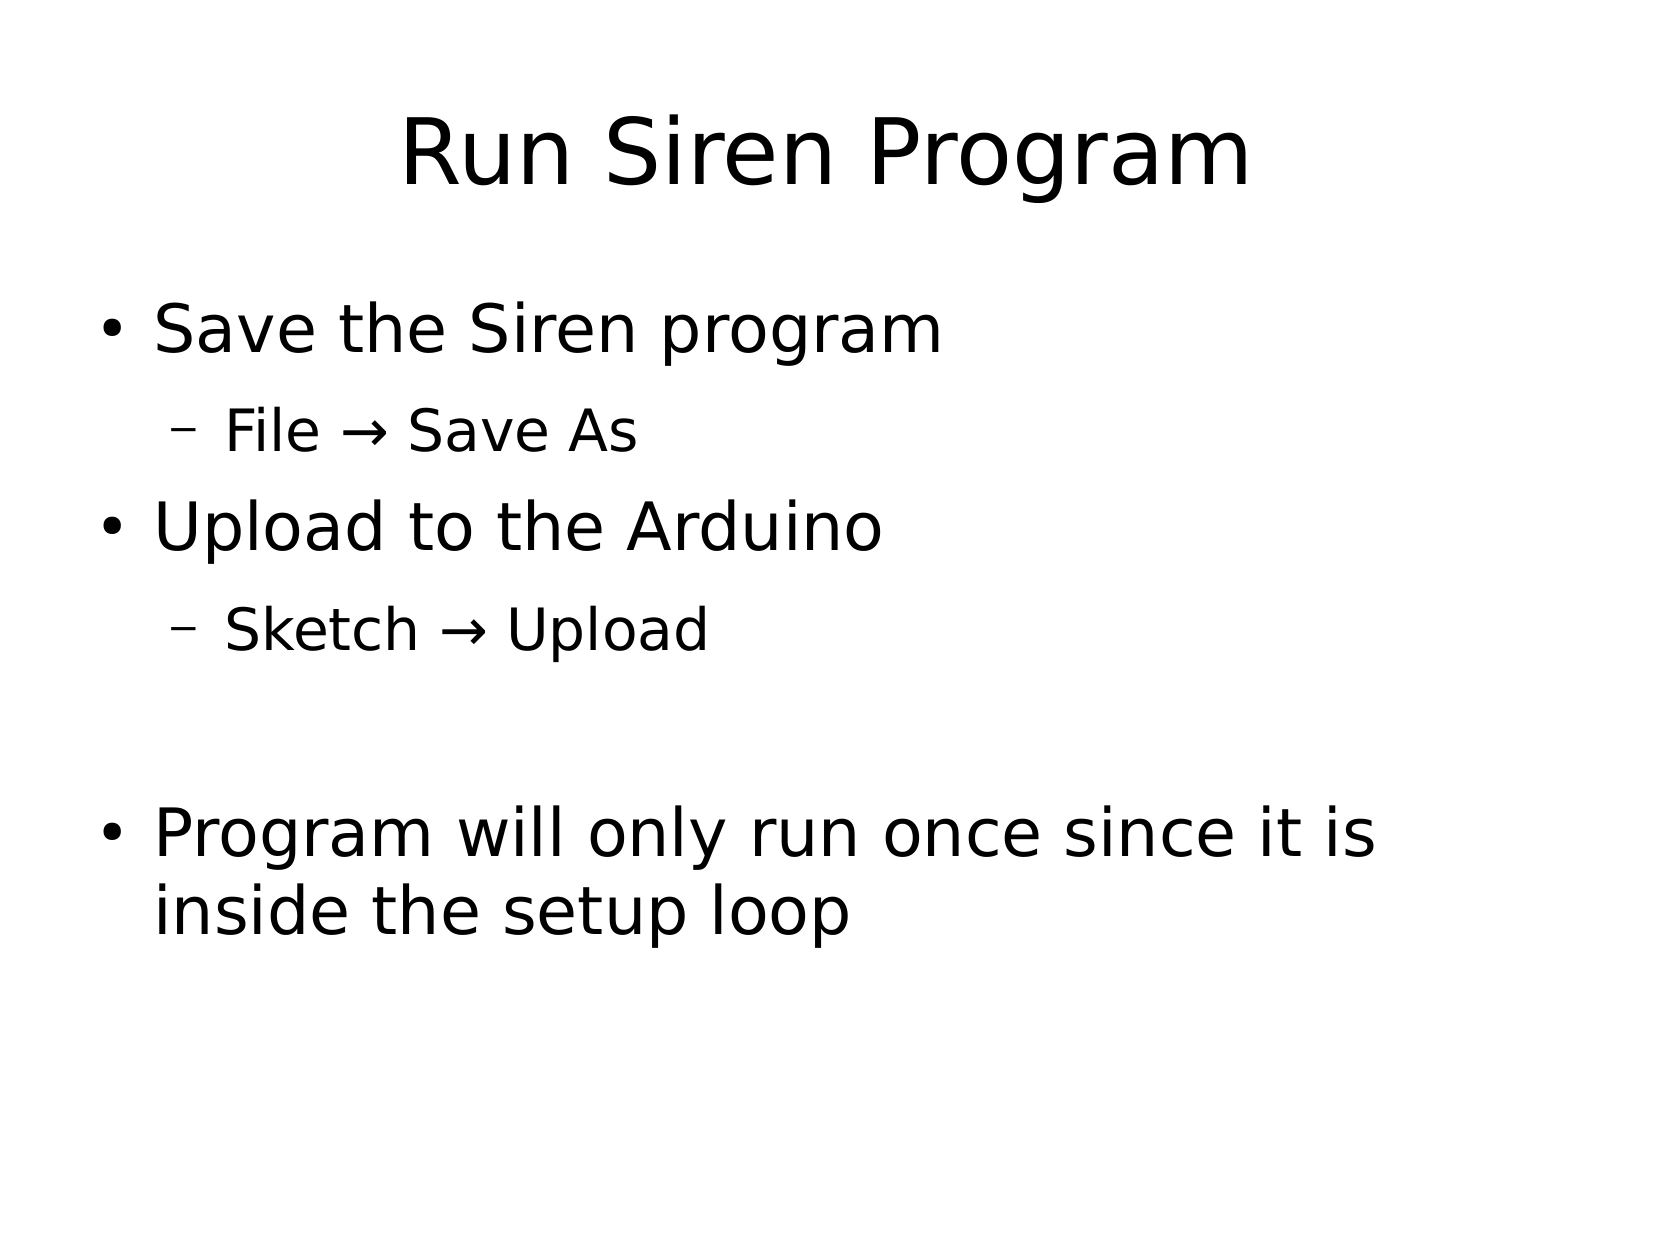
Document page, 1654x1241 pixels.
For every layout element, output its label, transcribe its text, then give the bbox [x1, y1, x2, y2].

title Run Siren Program [82, 49, 1571, 257]
list Save the Siren program File → Save As Upload to the Arduino Sketch → Upload Program will only run once since it is inside the setup loop [82, 290, 1571, 1010]
